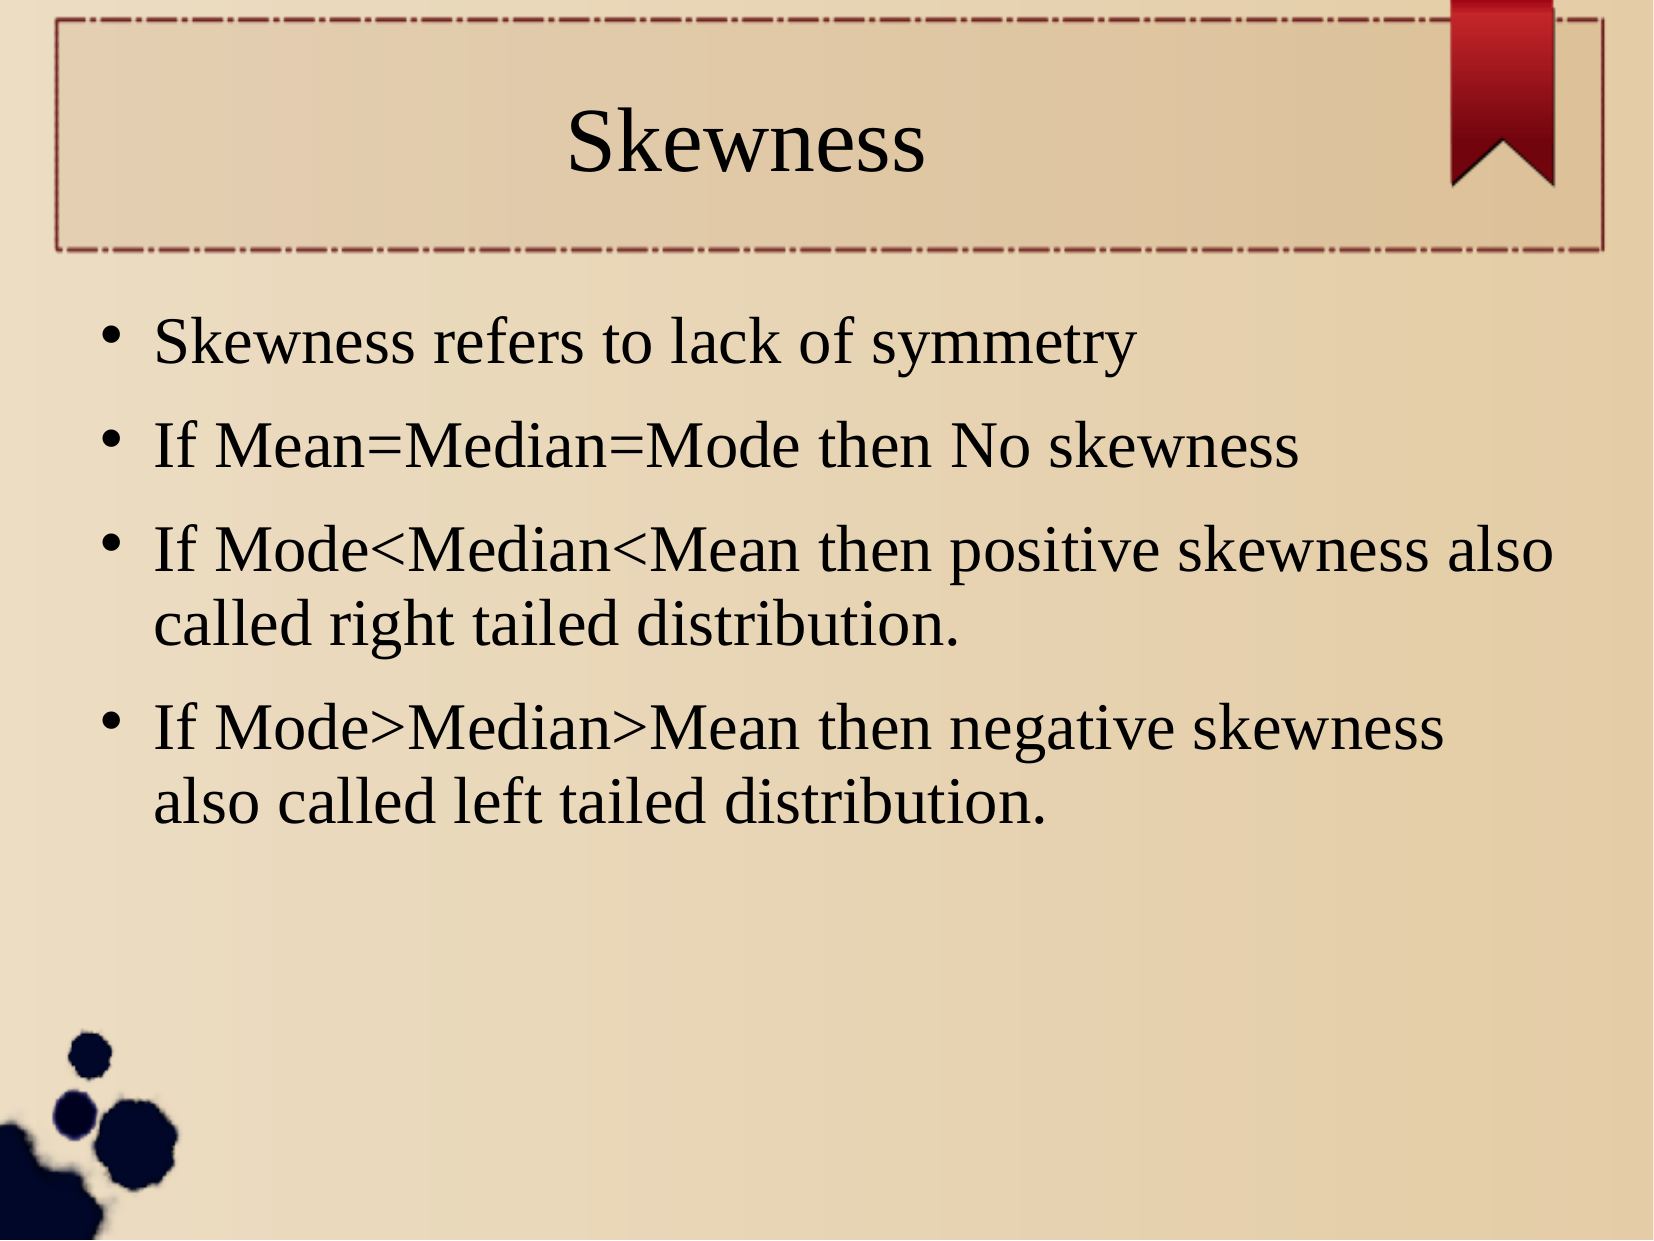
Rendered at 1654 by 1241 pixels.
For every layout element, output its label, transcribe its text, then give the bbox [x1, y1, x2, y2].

title Skewness [82, 47, 1412, 229]
picture [0, 0, 1654, 1240]
list Skewness refers to lack of symmetry If Mean=Median=Mode then No skewness If Mode<Median<Mean then positive skewness also called right tailed distribution. If Mode>Median>Mean then negative skewness also called left tailed distribution. [82, 299, 1571, 1019]
